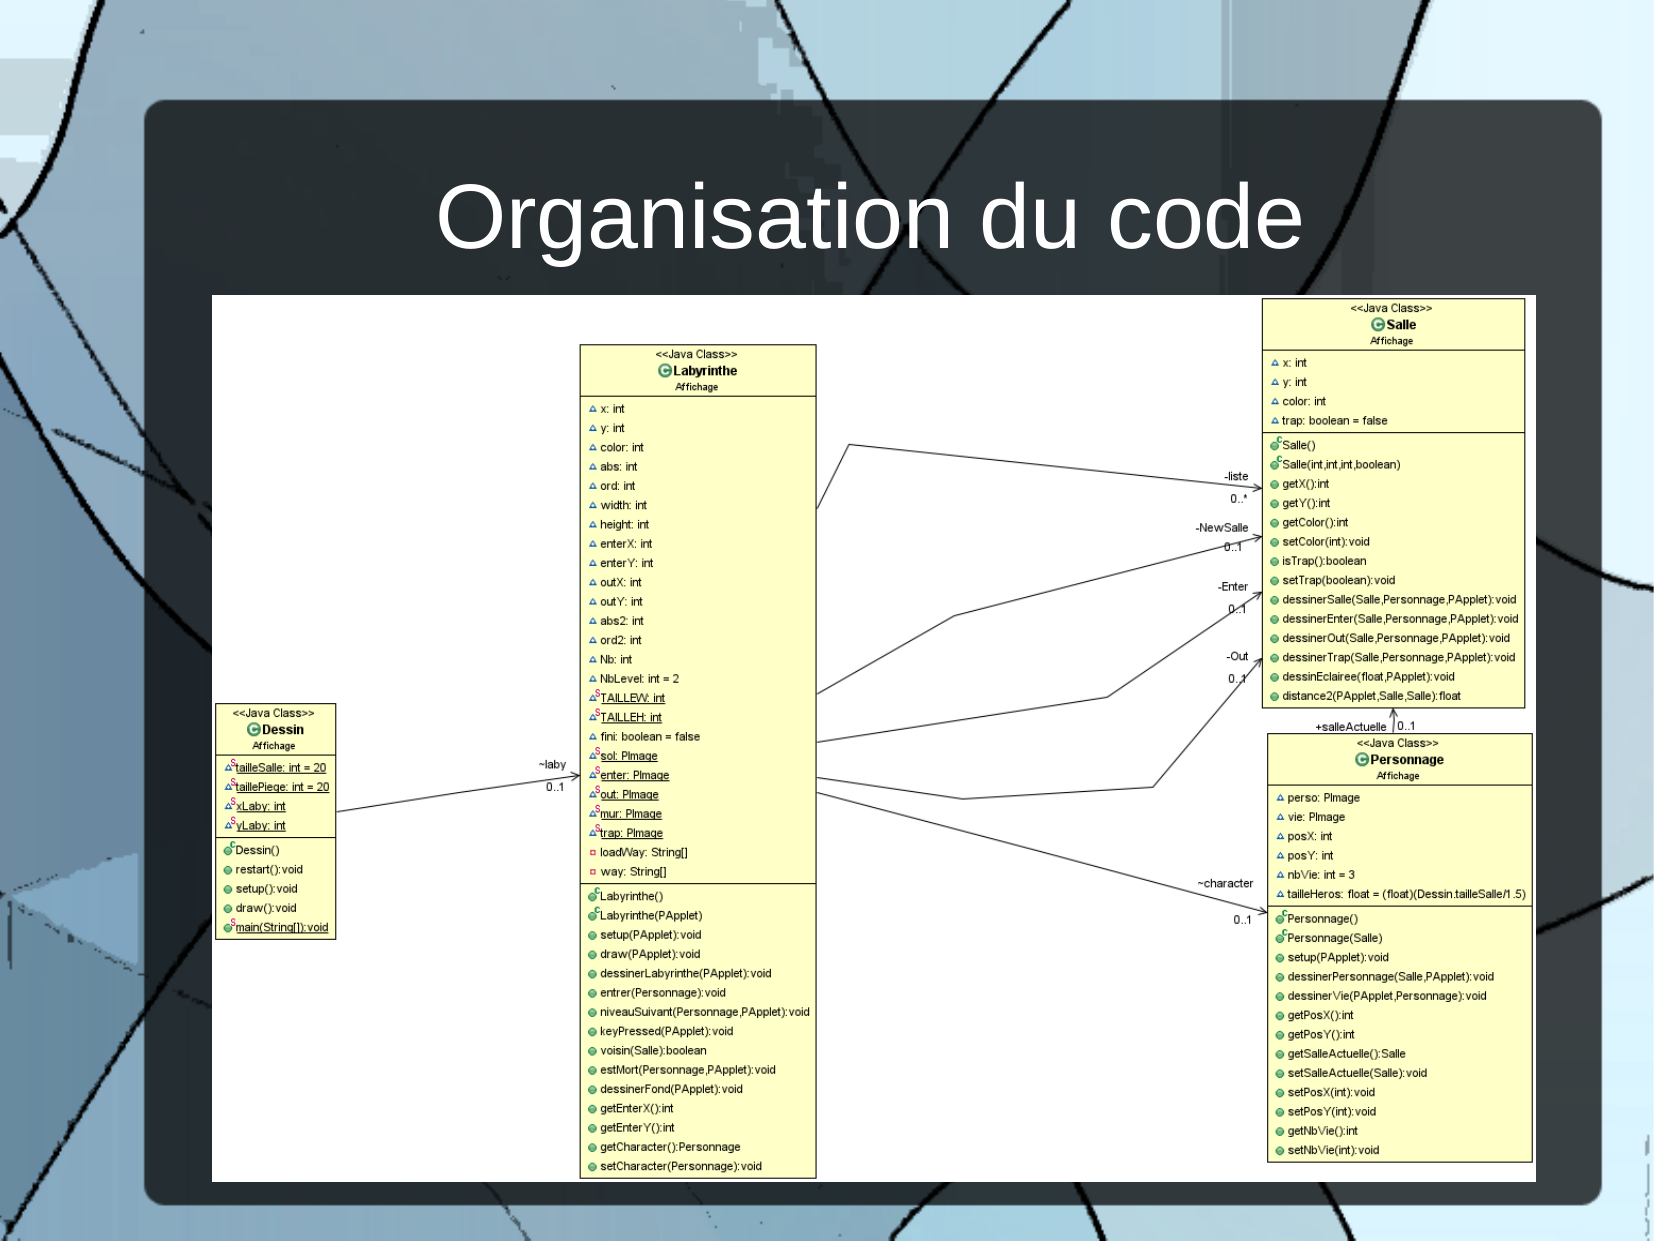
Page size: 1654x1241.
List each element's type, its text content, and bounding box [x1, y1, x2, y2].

title Organisation du code [159, 115, 1583, 318]
picture [0, 0, 1654, 1241]
